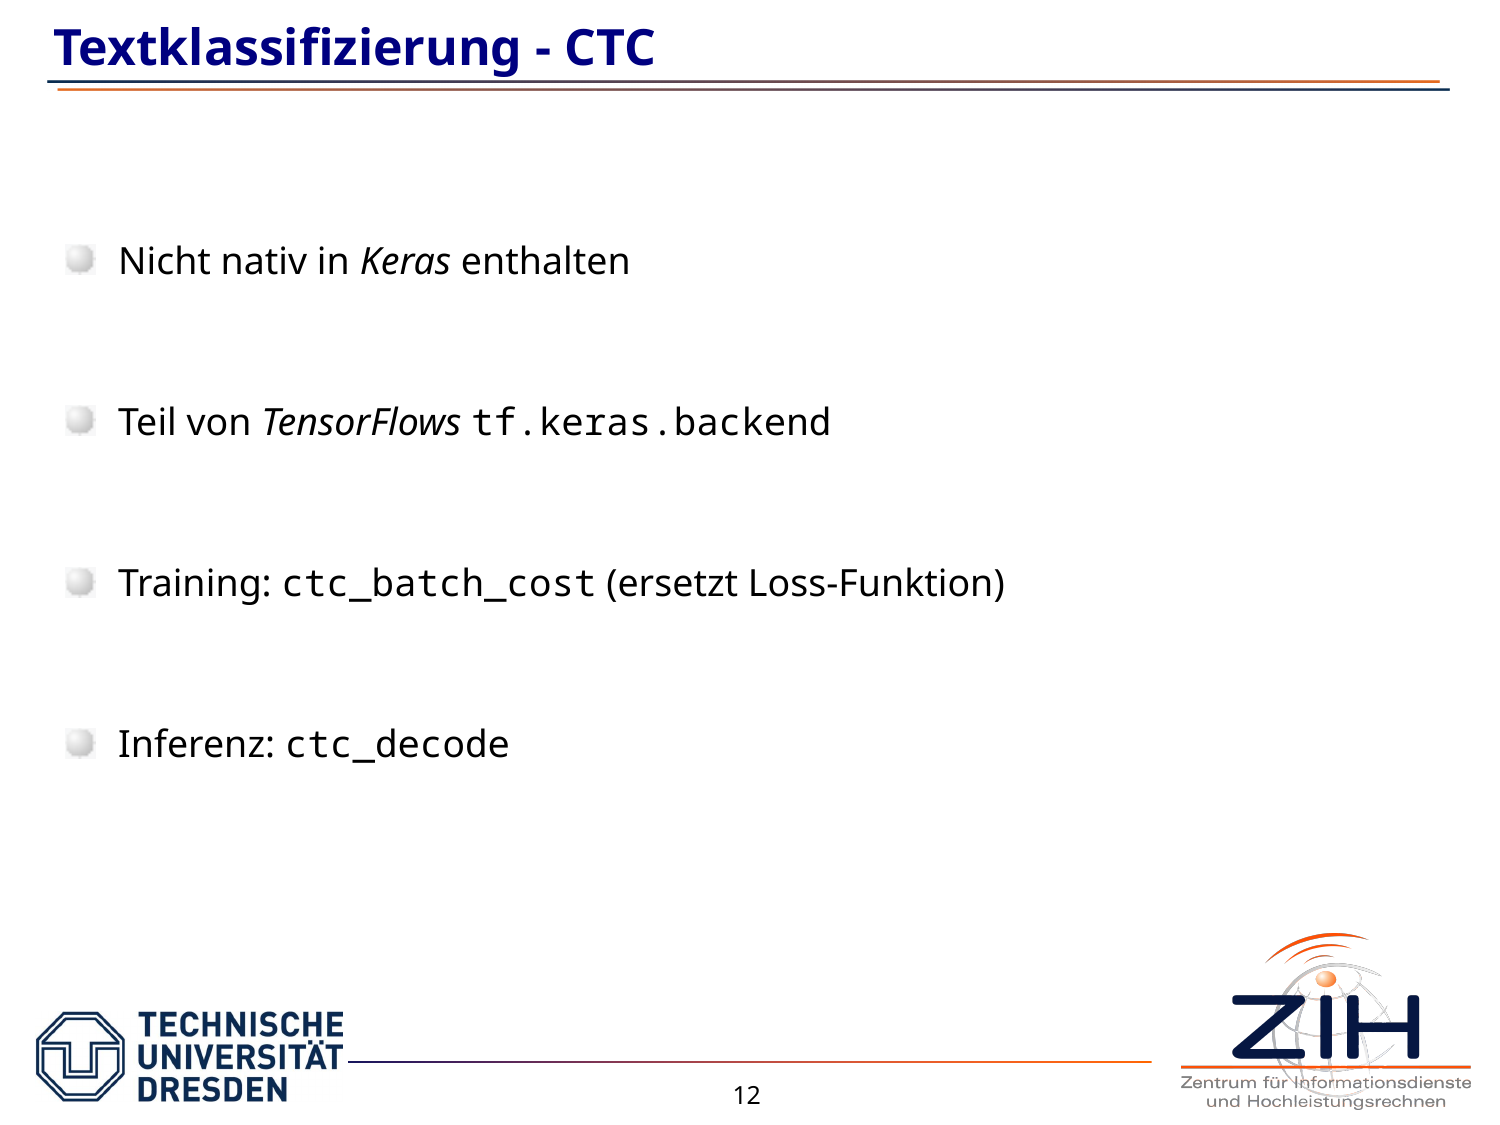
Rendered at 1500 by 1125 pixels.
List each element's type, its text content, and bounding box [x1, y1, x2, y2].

picture [47, 80, 1450, 91]
picture [35, 1011, 343, 1102]
picture [1181, 933, 1471, 1110]
title Textklassifizierung - CTC [53, 12, 1453, 81]
list Nicht nativ in Keras enthalten Teil von TensorFlows tf.keras.backend Training: ctc_batch_cost (ersetzt Loss-Funktion) Inferenz: ctc_decode [29, 118, 1418, 886]
